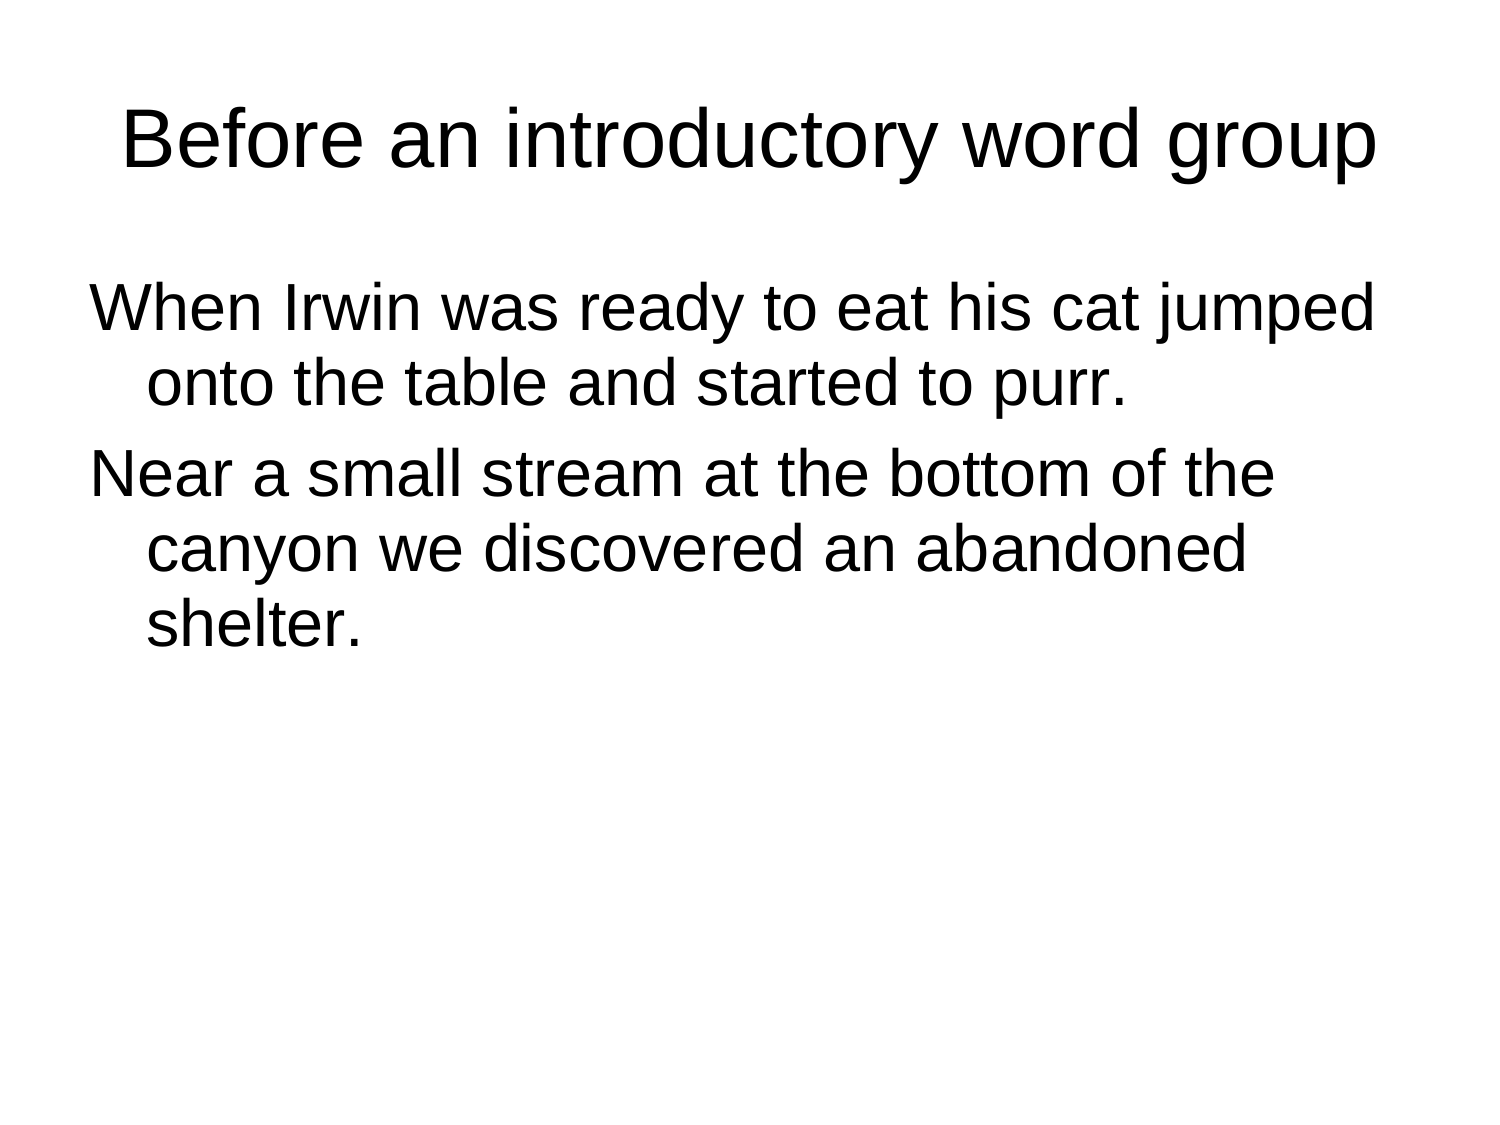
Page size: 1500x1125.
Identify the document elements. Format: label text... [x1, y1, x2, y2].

title Before an introductory word group [75, 45, 1426, 233]
list When Irwin was ready to eat his cat jumped onto the table and started to purr. Near a small stream at the bottom of the canyon we discovered an abandoned shelter. [75, 262, 1426, 1006]
